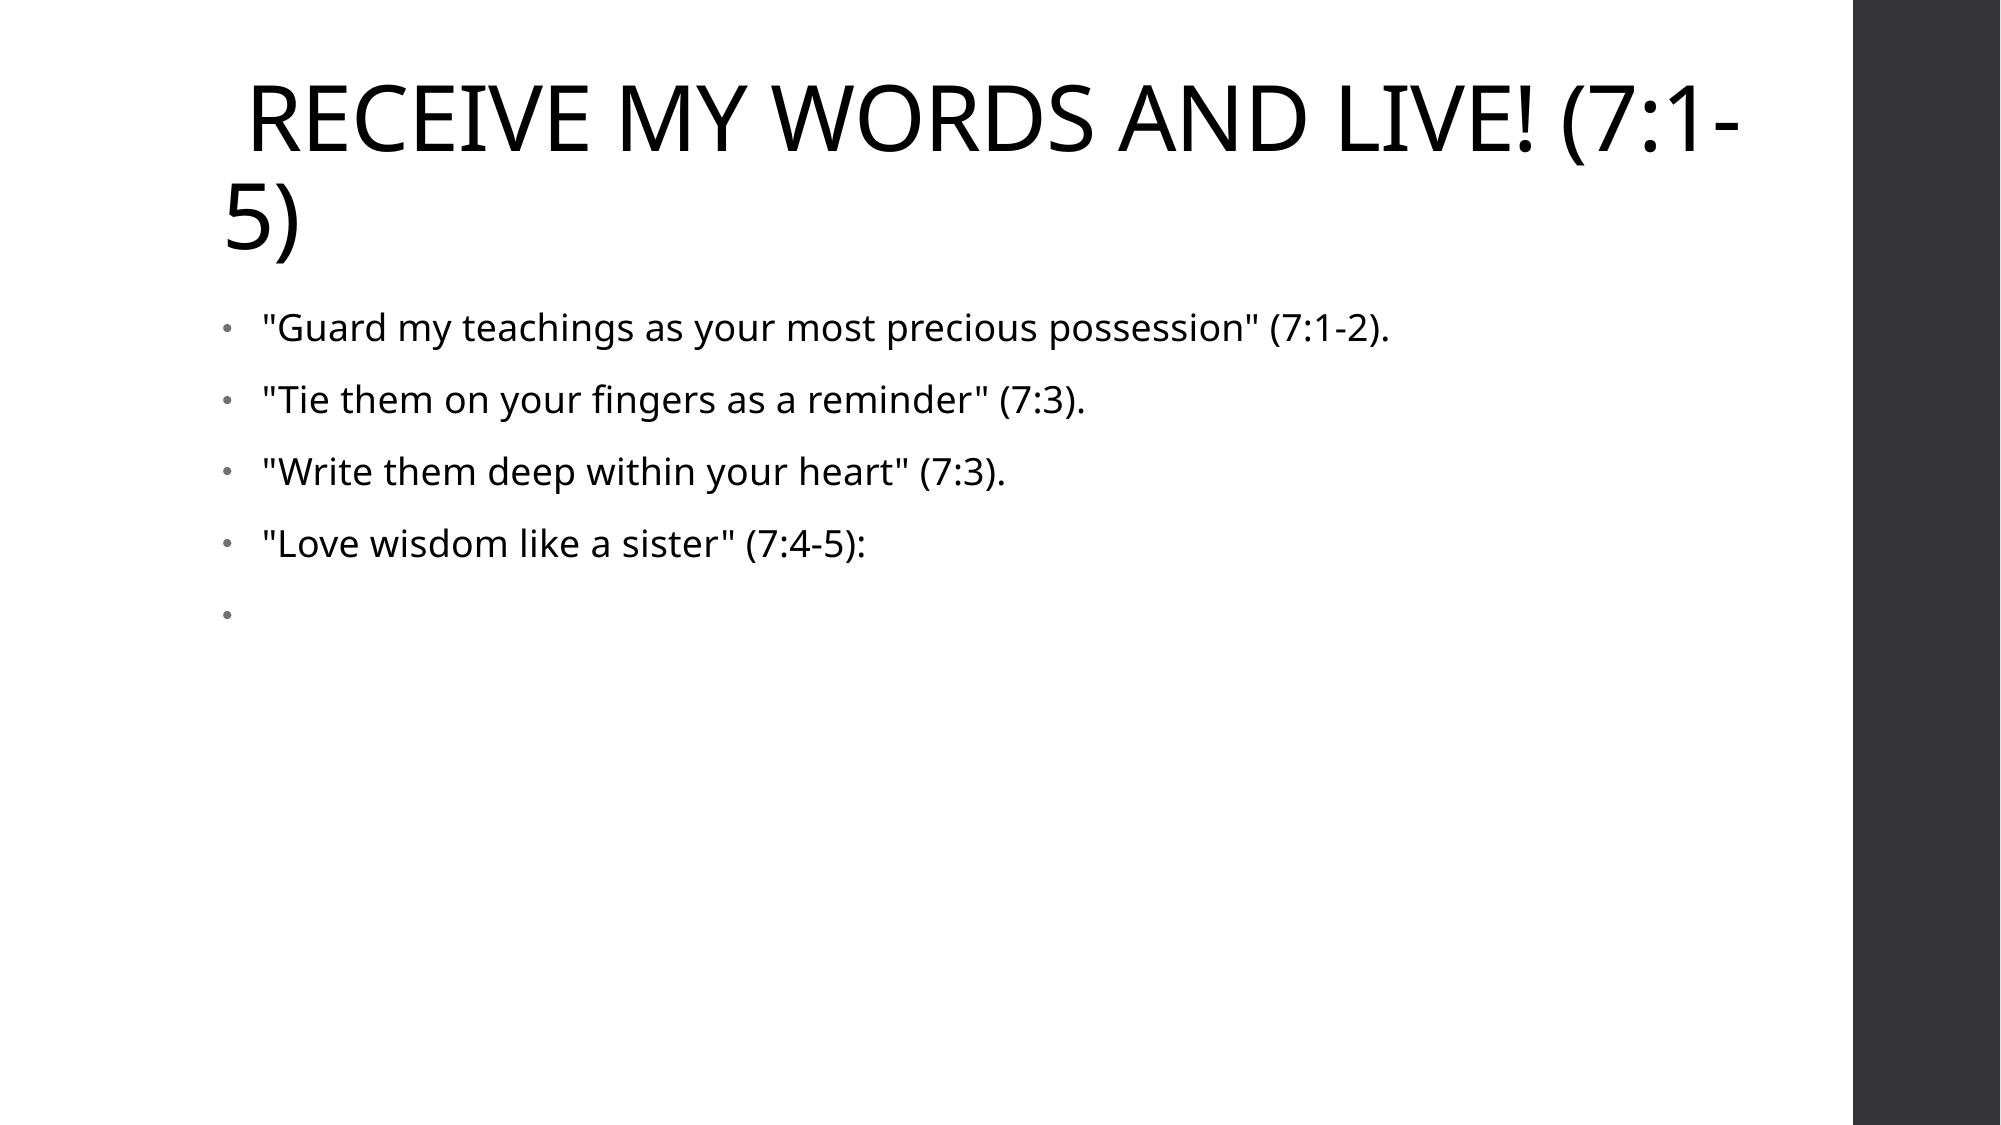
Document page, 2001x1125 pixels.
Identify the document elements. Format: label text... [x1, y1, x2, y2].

list "Guard my teachings as your most precious possession" (7:1-2). "Tie them on your fingers as a reminder" (7:3). "Write them deep within your heart" (7:3). "Love wisdom like a sister" (7:4-5): [206, 299, 1617, 1014]
title RECEIVE MY WORDS AND LIVE! (7:1-5) [206, 60, 1797, 278]
